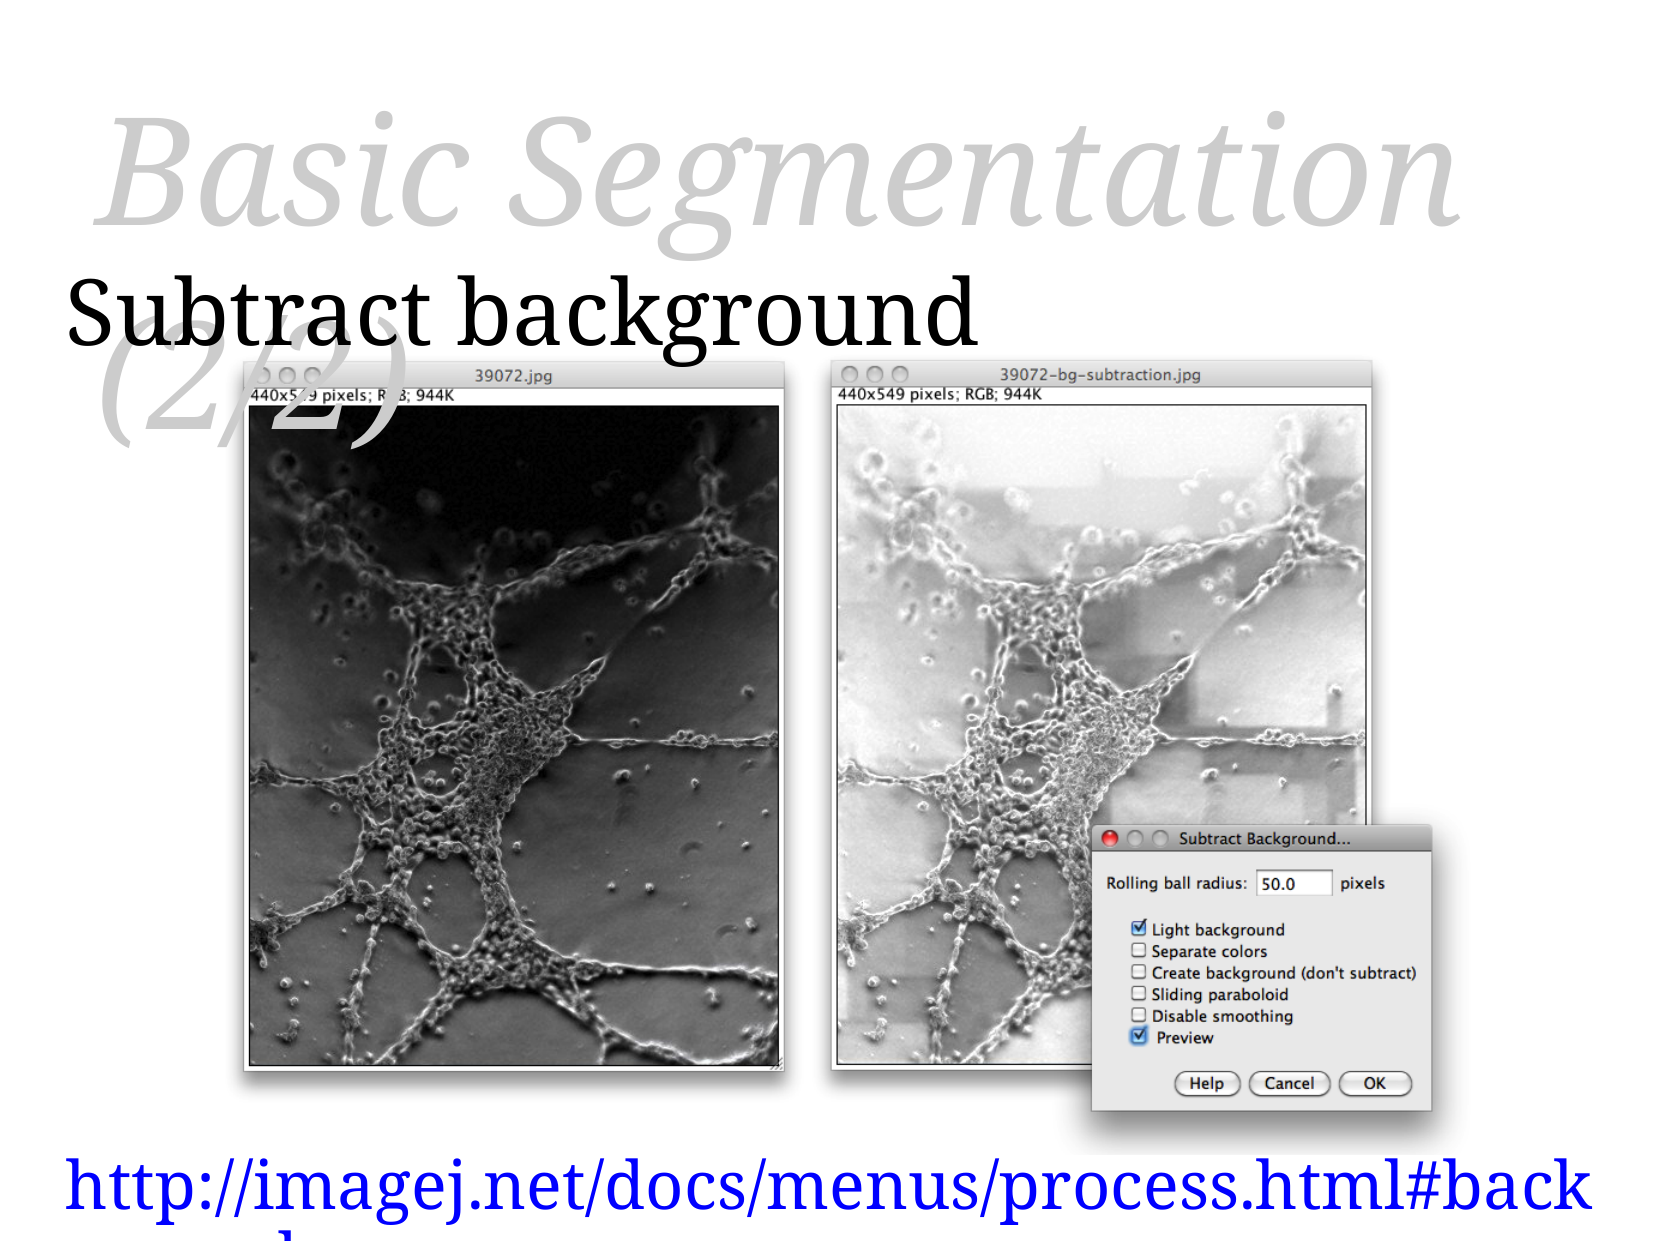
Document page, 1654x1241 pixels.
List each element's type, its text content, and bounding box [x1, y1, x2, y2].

picture [225, 1068, 1471, 1131]
text_box Basic Segmentation (2/2) [81, 57, 1654, 239]
text_box Subtract background [50, 240, 1626, 1068]
text_box http://imagej.net/docs/menus/process.html#background [51, 1131, 1627, 1220]
